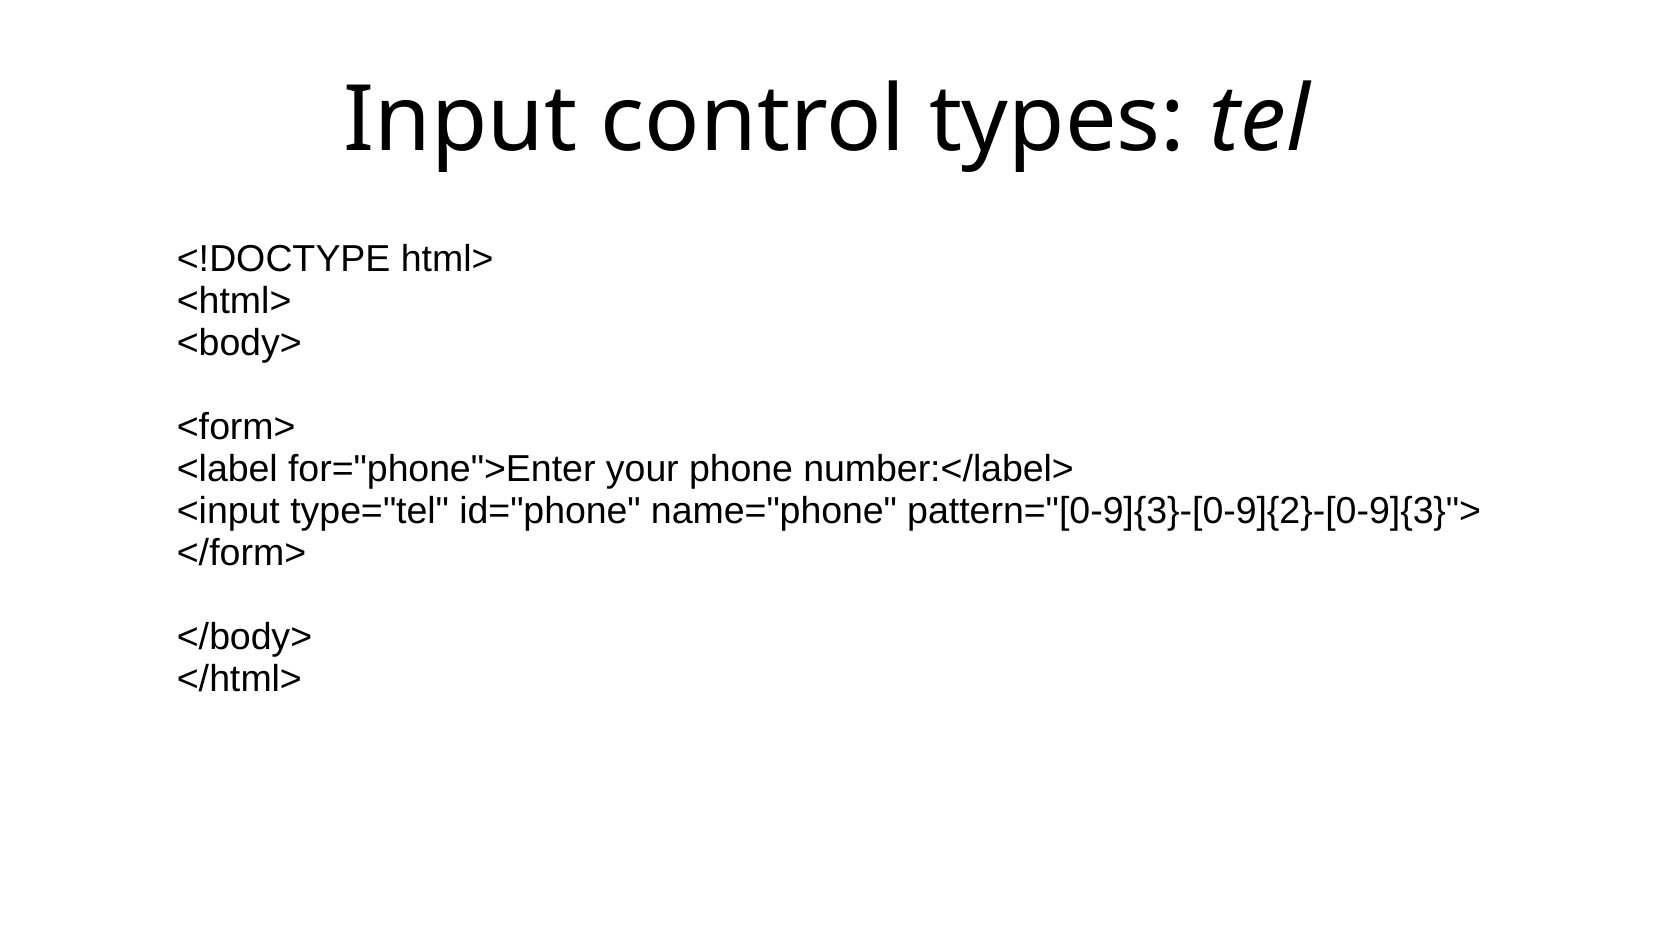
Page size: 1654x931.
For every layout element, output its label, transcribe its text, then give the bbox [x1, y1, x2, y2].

title Input control types: tel [82, 37, 1571, 193]
text_box <!DOCTYPE html> <html> <body> <form> <label for="phone">Enter your phone number:</label> <input type="tel" id="phone" name="phone" pattern="[0-9]{3}-[0-9]{2}-[0-9]{3}"> </form> </body> </html> [162, 230, 1508, 708]
